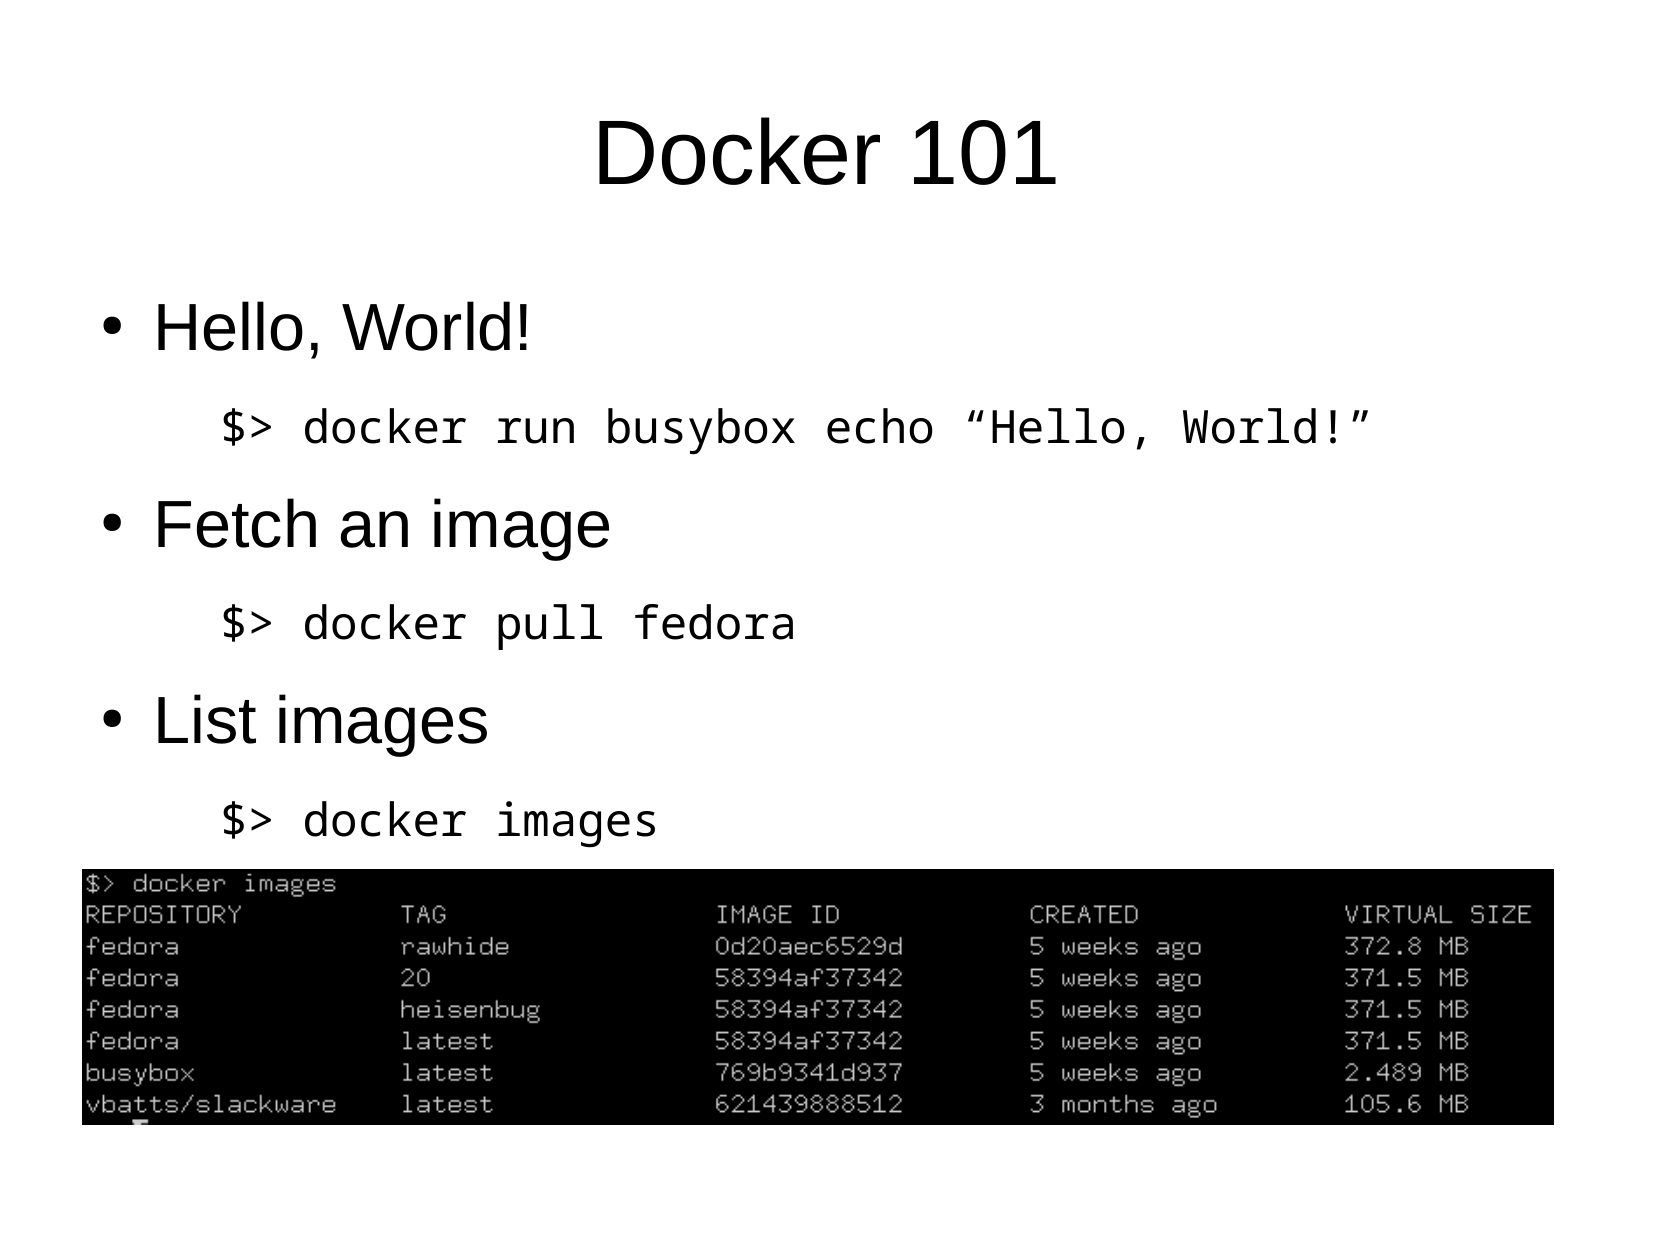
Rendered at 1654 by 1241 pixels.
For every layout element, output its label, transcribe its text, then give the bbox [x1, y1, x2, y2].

title Docker 101 [82, 49, 1571, 257]
list Hello, World! $> docker run busybox echo “Hello, World!” Fetch an image $> docker pull fedora List images $> docker images [82, 290, 1571, 1010]
picture [82, 869, 1554, 1126]
